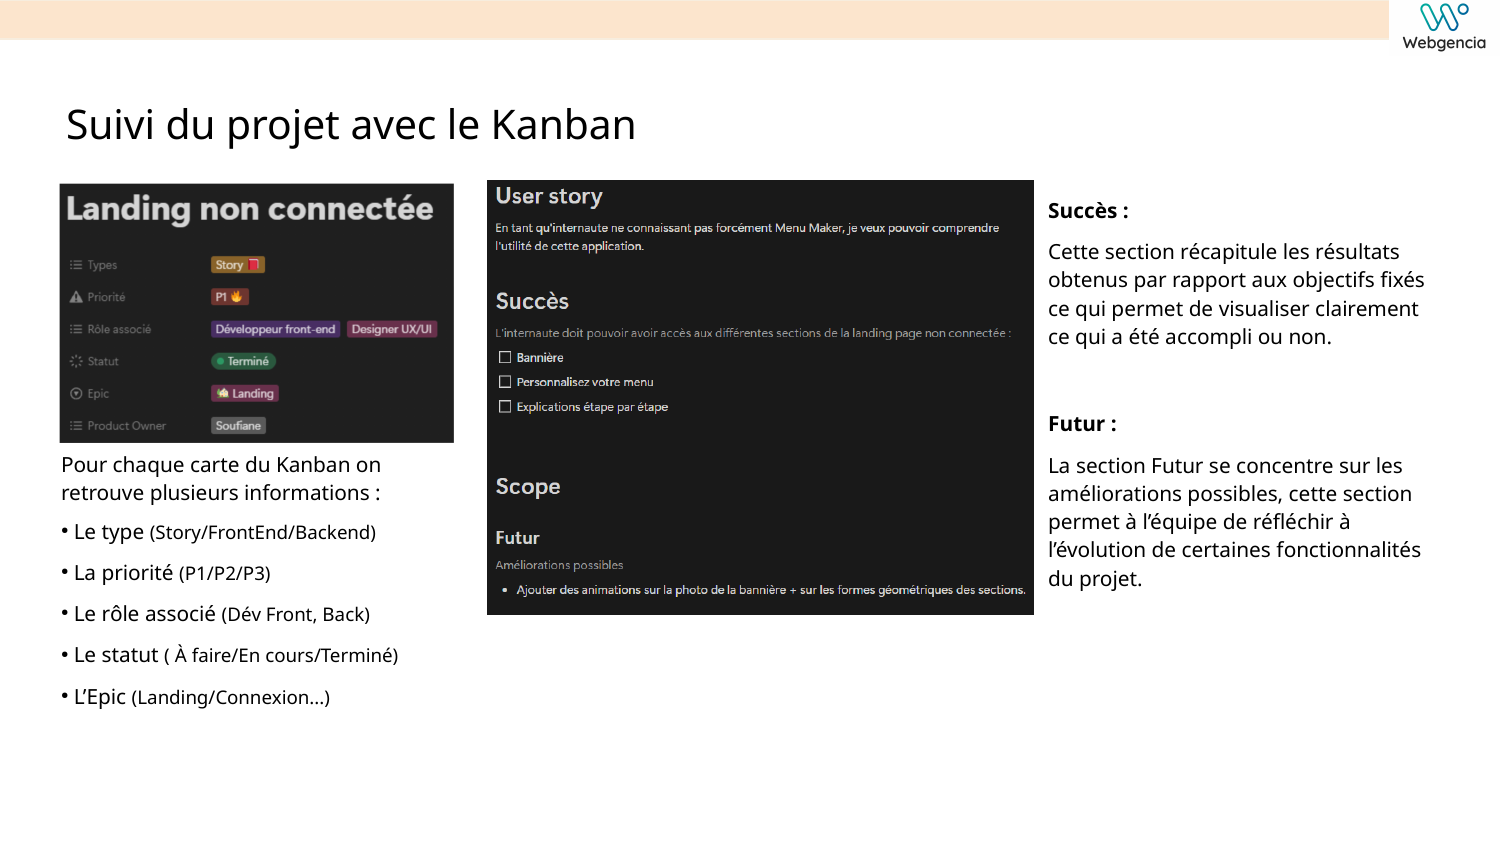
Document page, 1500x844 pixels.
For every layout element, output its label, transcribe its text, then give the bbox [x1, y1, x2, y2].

title Suivi du projet avec le Kanban [51, 72, 1449, 167]
text_box Succès : Cette section récapitule les résultats obtenus par rapport aux objectifs fixés ce qui permet de visualiser clairement ce qui a été accompli ou non. Futur : La section Futur se concentre sur les améliorations possibles, cette section permet à l’équipe de réfléchir à l’évolution de certaines fonctionnalités du projet. [1033, 188, 1447, 643]
text_box [0, 0, 1389, 40]
text_box Pour chaque carte du Kanban on retrouve plusieurs informations : Le type (Story/FrontEnd/Backend) La priorité (P1/P2/P3) Le rôle associé (Dév Front, Back) Le statut ( À faire/En cours/Terminé) L’Epic (Landing/Connexion...) [46, 442, 460, 744]
picture [59, 184, 454, 443]
picture [487, 180, 1034, 615]
picture [1389, 0, 1500, 56]
